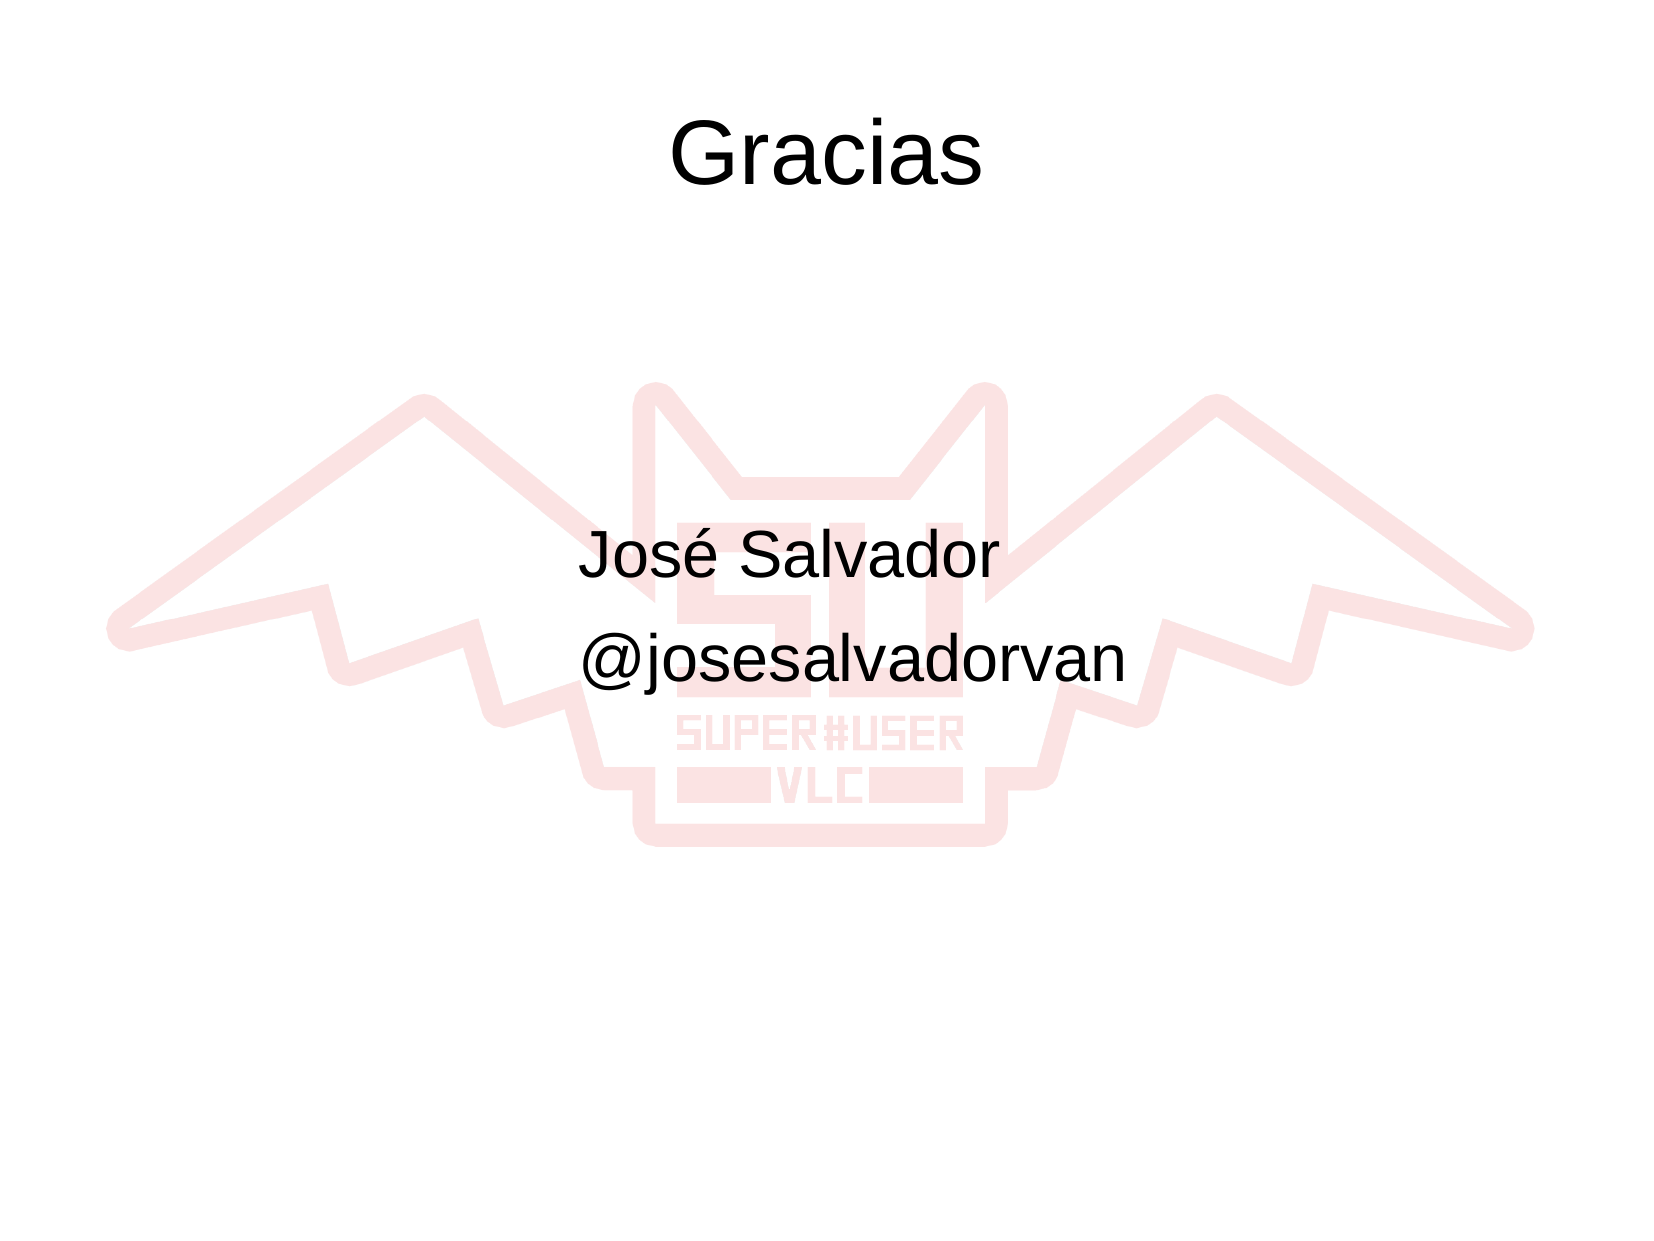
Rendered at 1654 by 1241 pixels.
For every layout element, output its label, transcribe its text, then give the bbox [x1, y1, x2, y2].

list José Salvador @josesalvadorvan [507, 517, 1146, 724]
title Gracias [82, 49, 1571, 257]
